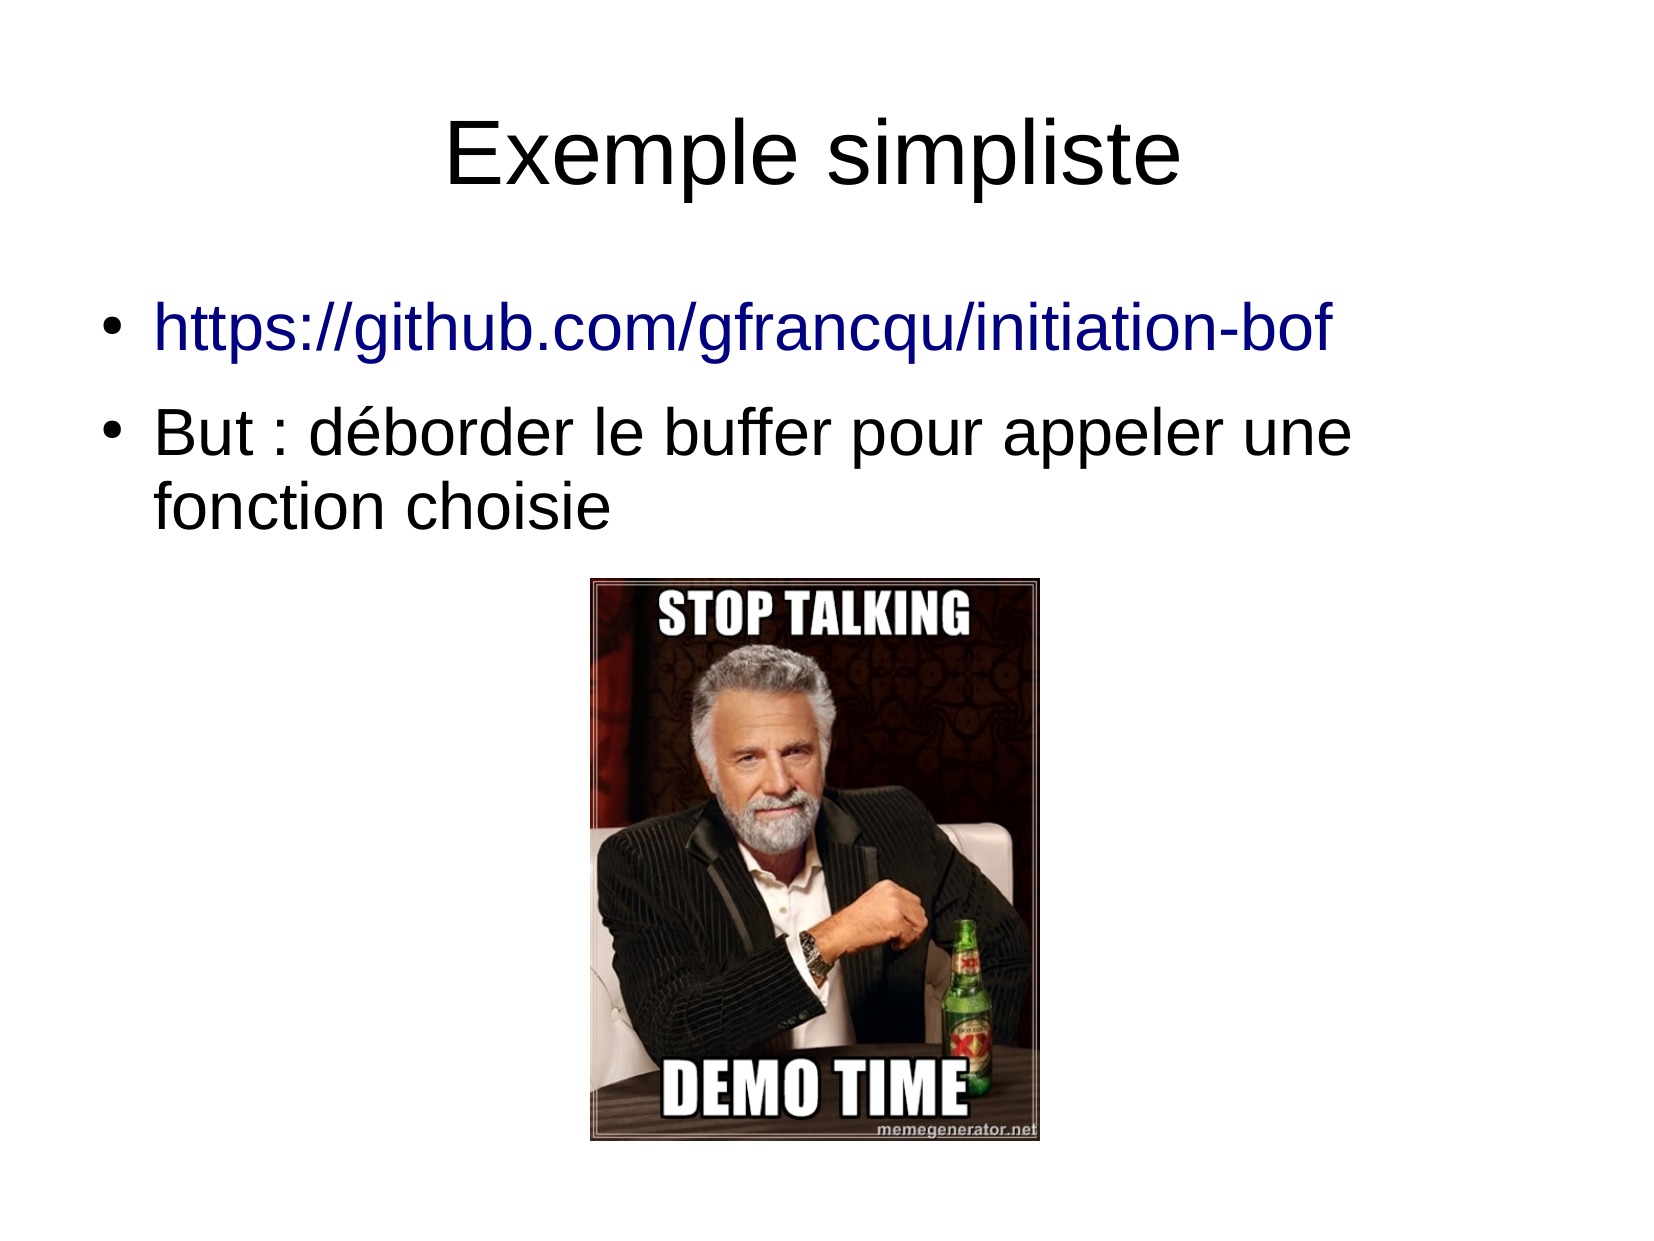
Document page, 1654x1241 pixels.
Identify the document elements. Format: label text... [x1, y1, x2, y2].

picture [590, 578, 1040, 1141]
list https://github.com/gfrancqu/initiation-bof But : déborder le buffer pour appeler une fonction choisie [82, 290, 1571, 1010]
title Exemple simpliste [82, 49, 1571, 257]
